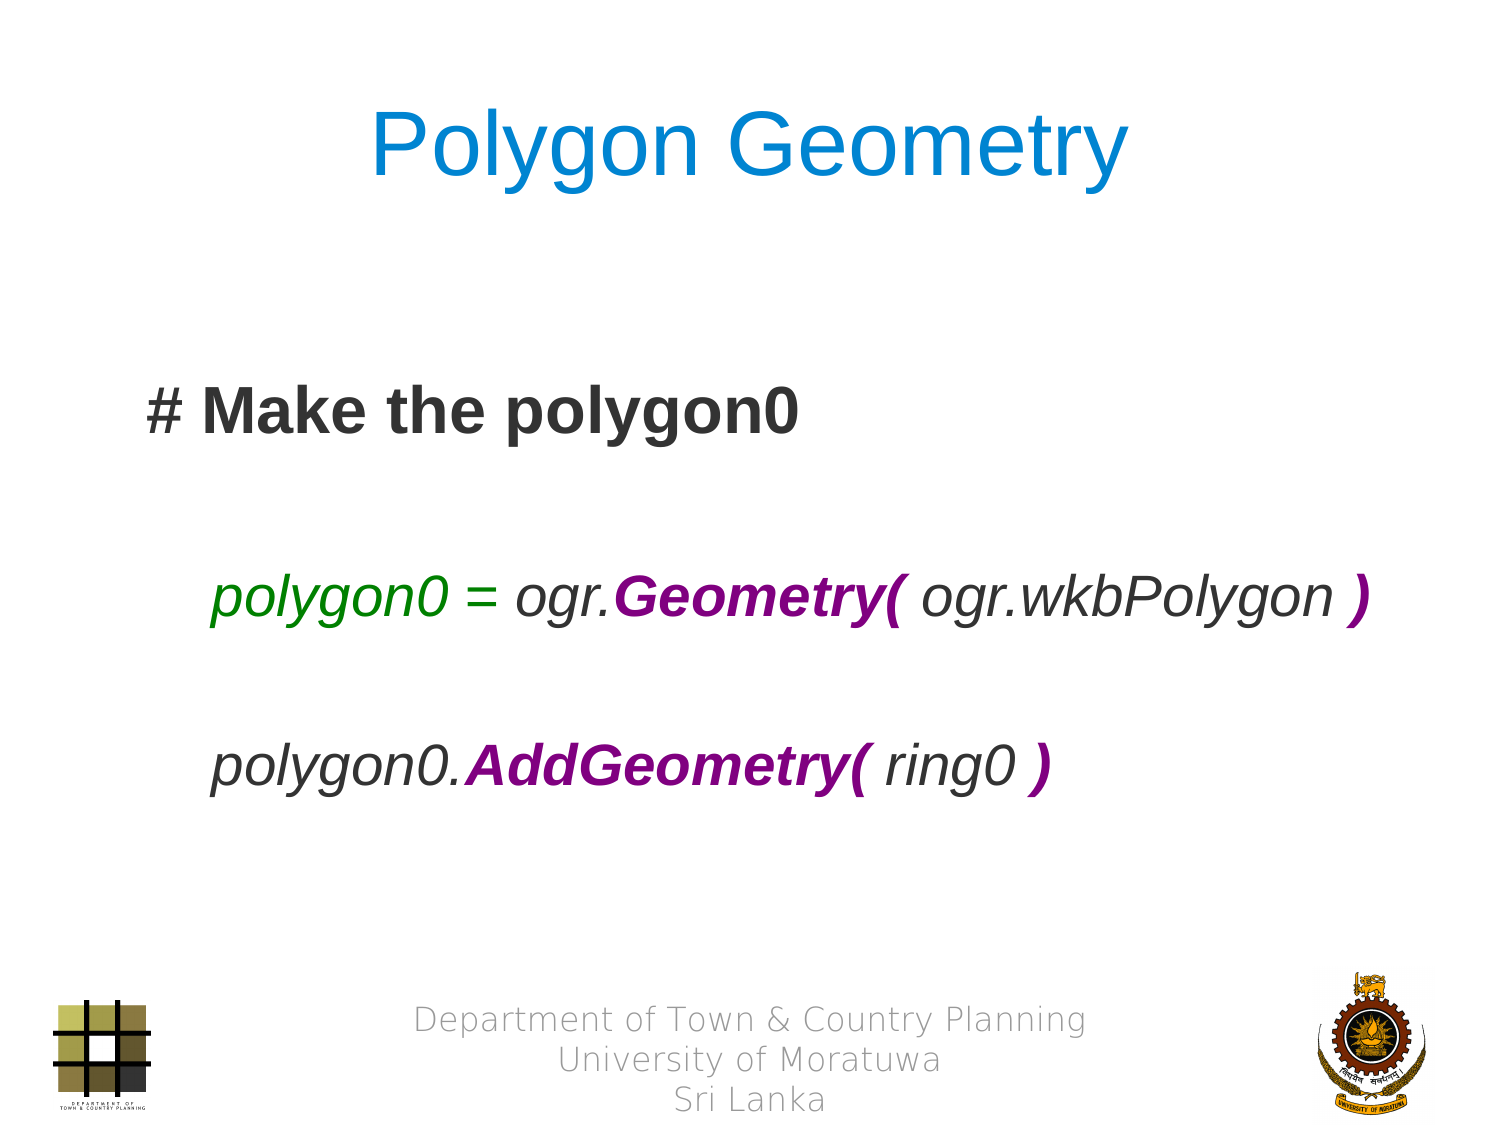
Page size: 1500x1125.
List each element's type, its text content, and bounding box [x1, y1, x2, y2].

list # Make the polygon0 polygon0 = ogr.Geometry( ogr.wkbPolygon ) polygon0.AddGeometry( ring0 ) [75, 262, 1426, 916]
picture [53, 1000, 151, 1110]
title Polygon Geometry [75, 45, 1426, 233]
picture [1312, 966, 1435, 1125]
